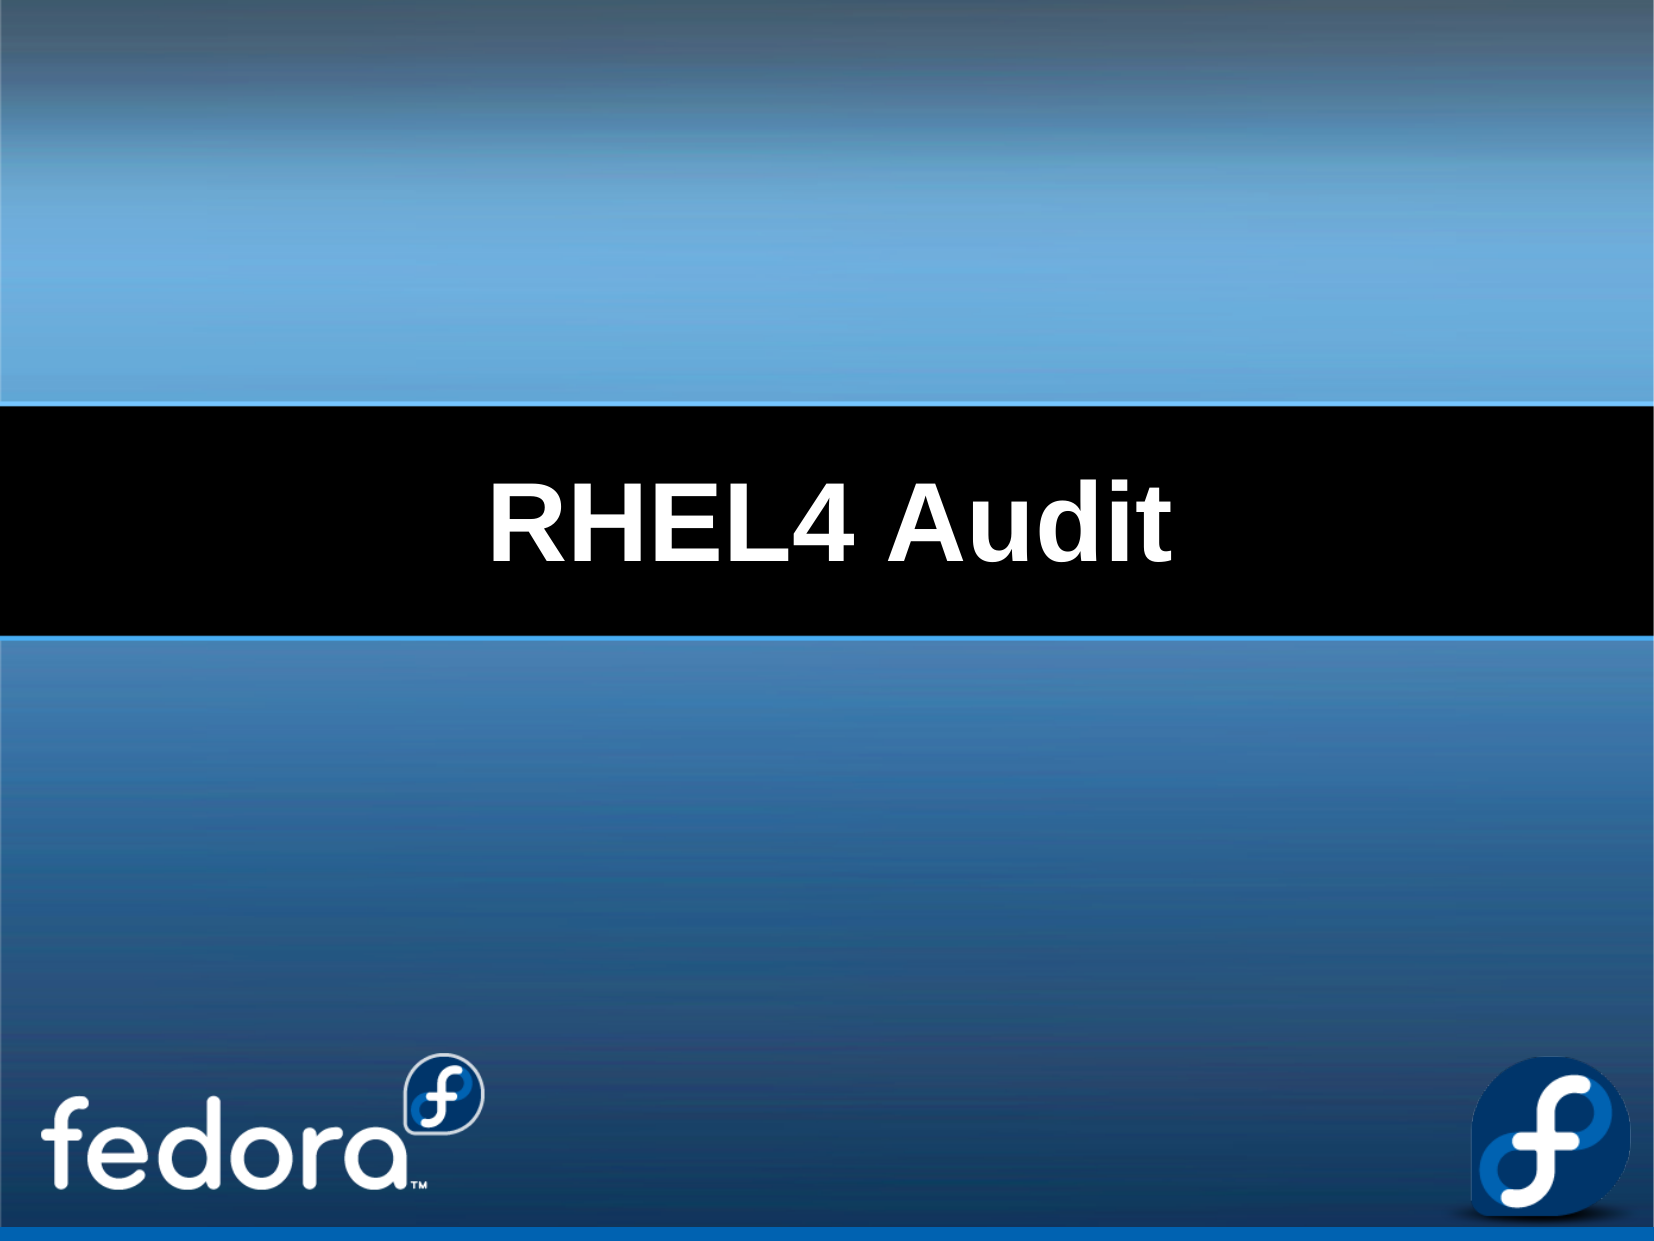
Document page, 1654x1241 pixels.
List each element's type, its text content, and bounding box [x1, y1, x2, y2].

title RHEL4 Audit [123, 419, 1536, 627]
picture [0, 0, 1654, 1229]
